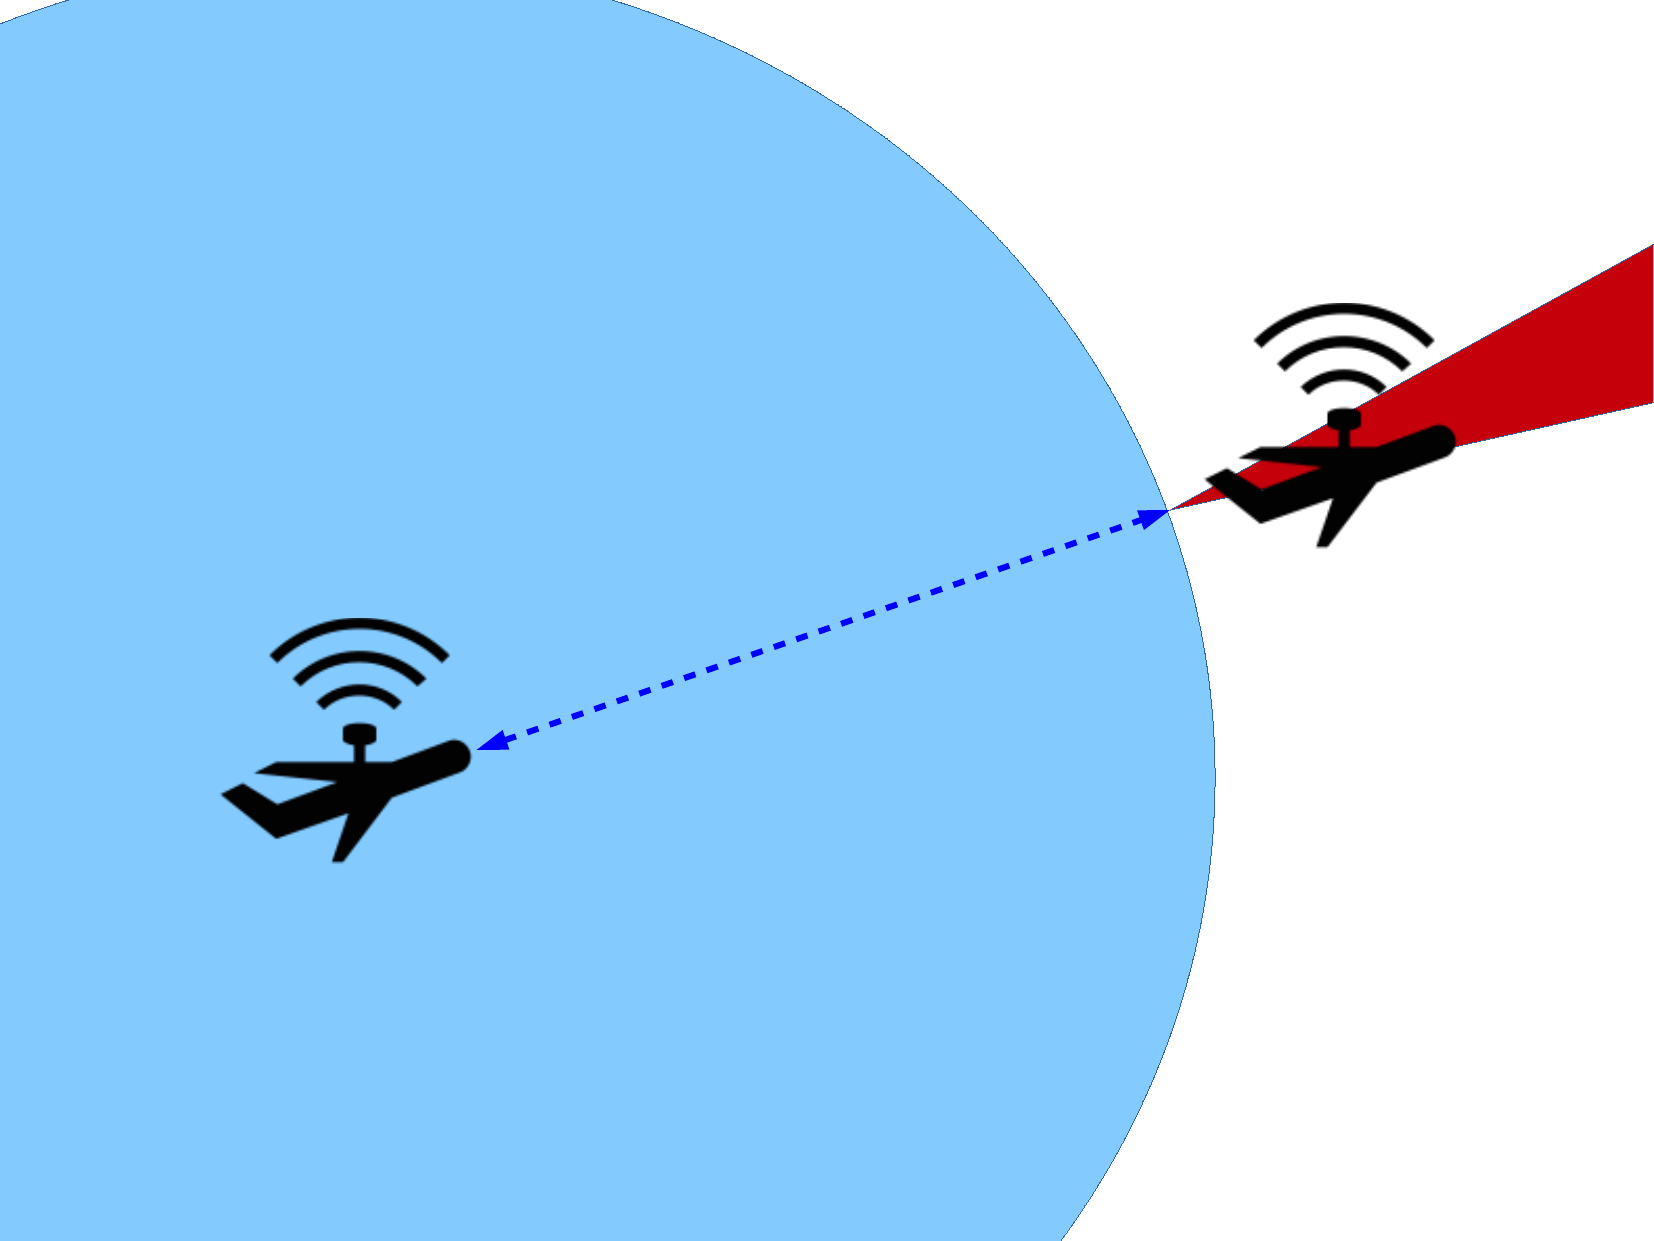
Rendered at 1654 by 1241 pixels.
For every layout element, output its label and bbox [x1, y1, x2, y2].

picture [210, 618, 477, 886]
text_box [0, 0, 1216, 1241]
text_box [1462, 243, 1654, 446]
text_box [1170, 496, 1194, 510]
picture [1194, 303, 1462, 570]
